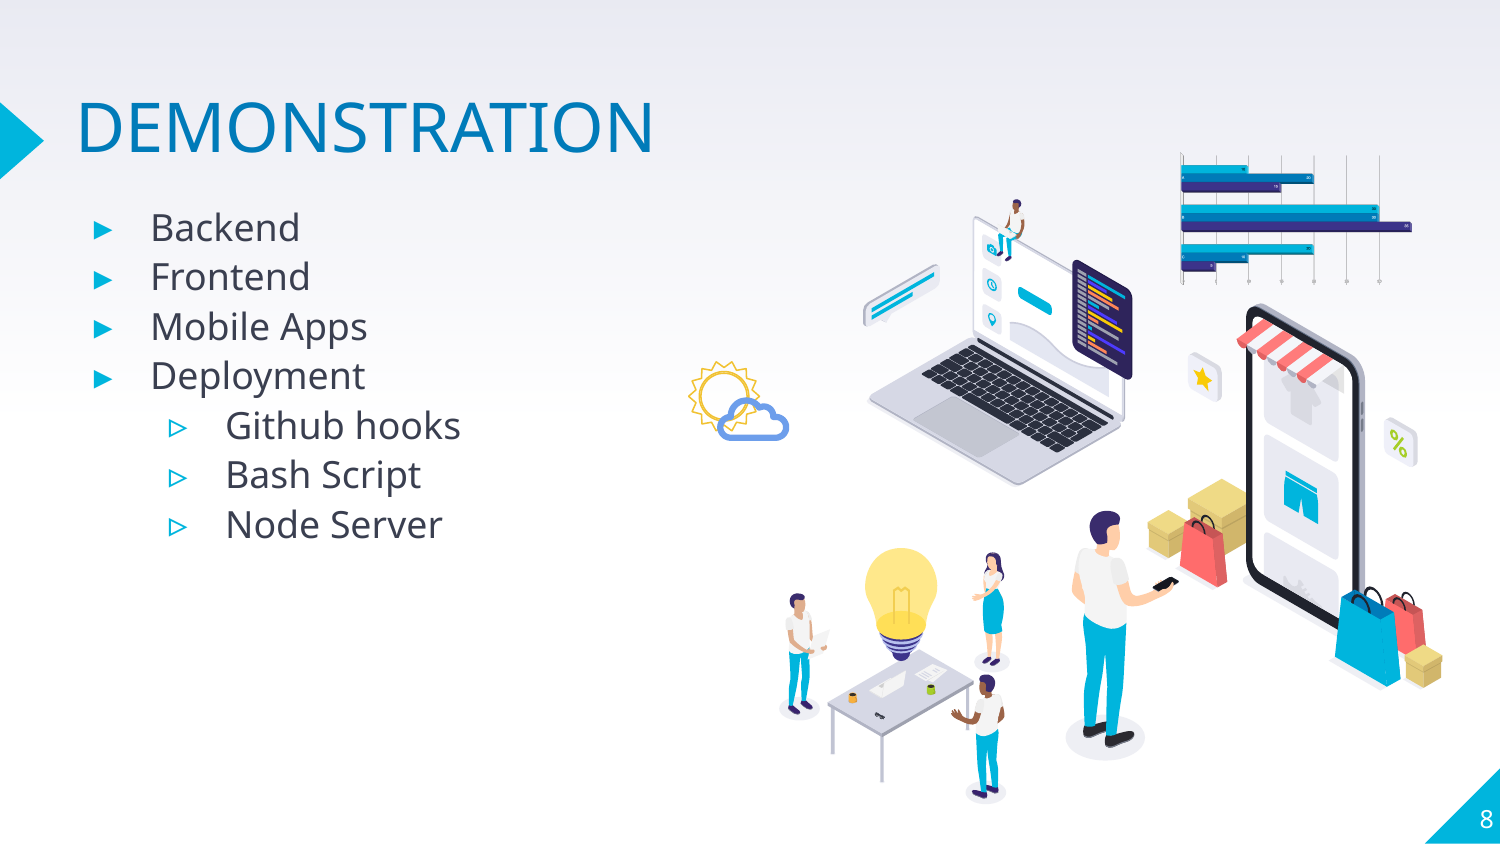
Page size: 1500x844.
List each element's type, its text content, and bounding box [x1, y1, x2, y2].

text_box [1065, 510, 1179, 761]
text_box [1187, 352, 1222, 403]
text_box [863, 264, 940, 327]
slide_number 1 [1418, 760, 1494, 838]
text_box [1145, 303, 1443, 691]
text_box [1383, 417, 1418, 468]
list Backend Frontend Mobile Apps Deployment Github hooks Bash Script Node Server [75, 199, 631, 717]
text_box [971, 552, 1011, 673]
picture [1180, 152, 1412, 285]
text_box [779, 593, 831, 721]
text_box [827, 548, 1007, 805]
text_box [866, 199, 1133, 488]
title DEMONSTRATION [75, 99, 1364, 200]
